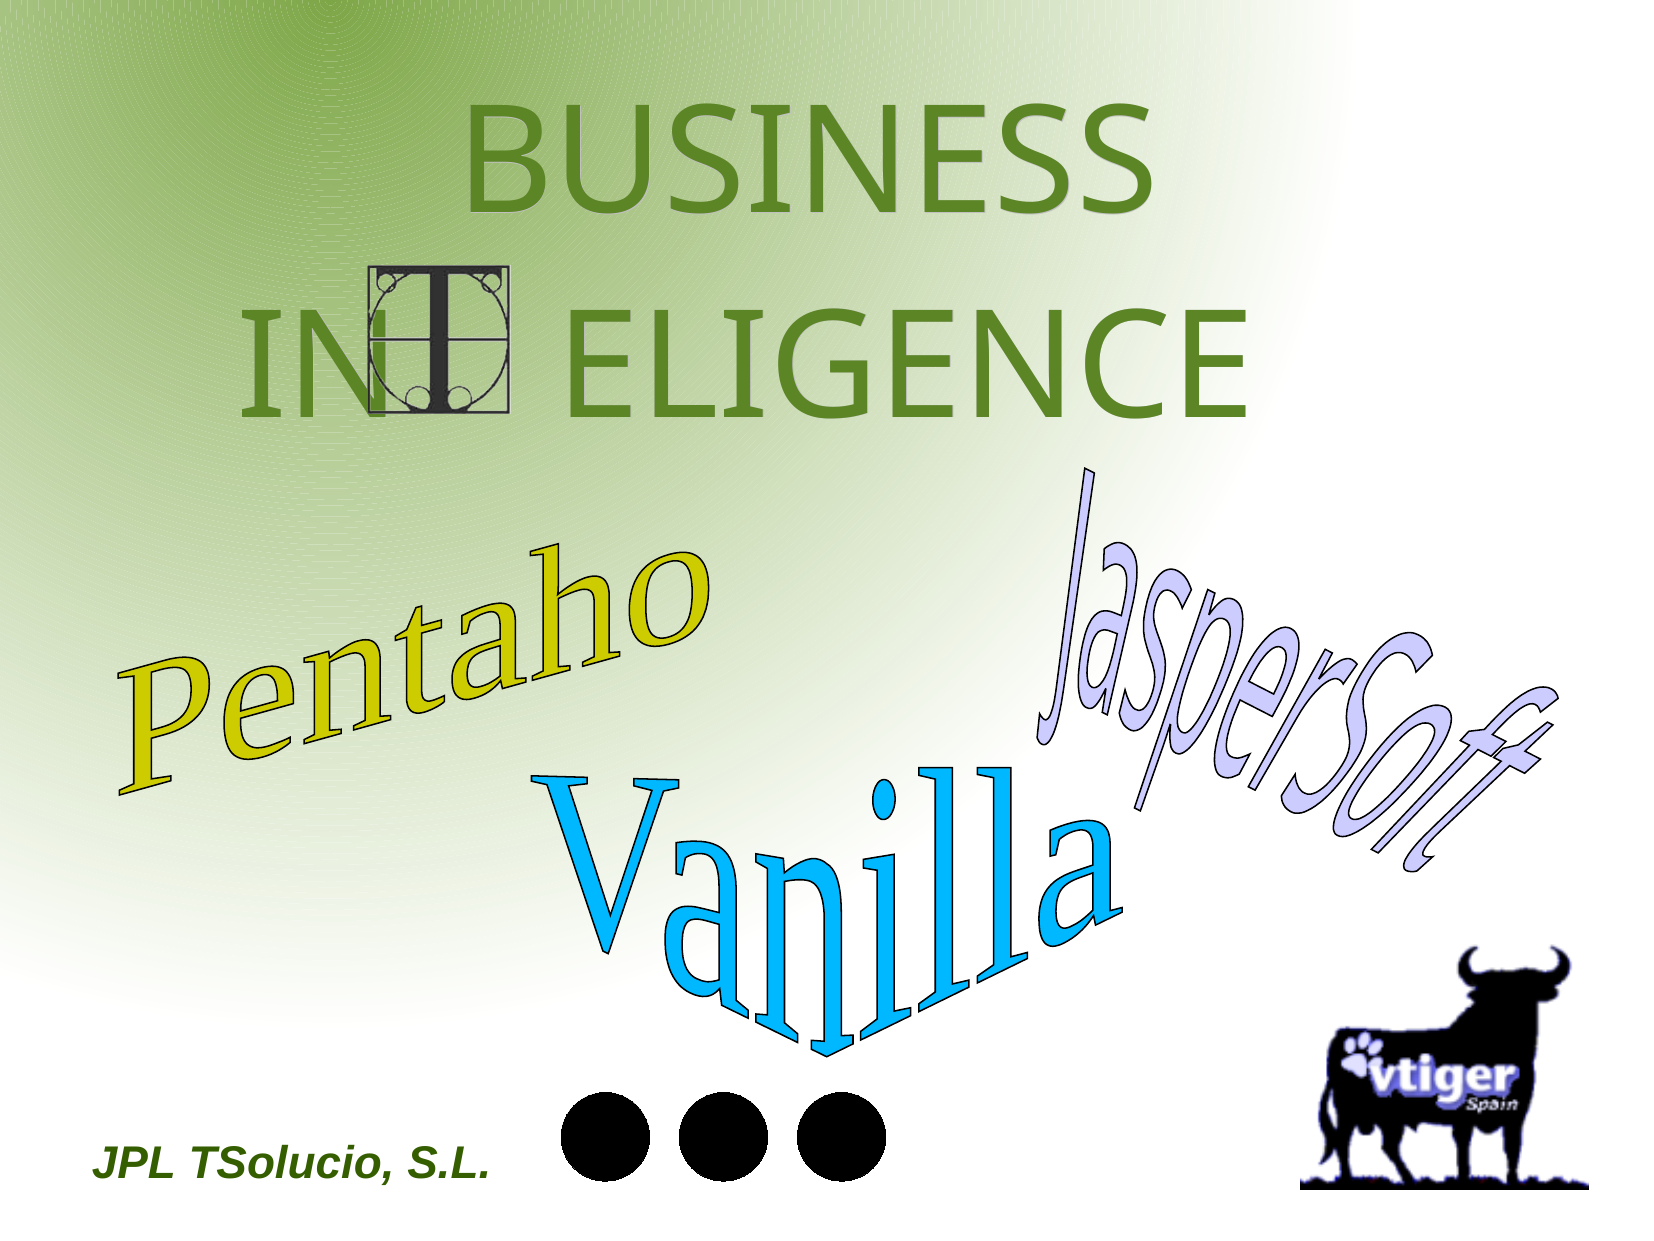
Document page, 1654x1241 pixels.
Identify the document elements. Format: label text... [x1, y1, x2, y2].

text_box Vanilla [872, 779, 896, 820]
text_box [561, 1092, 650, 1182]
text_box JasperSoft [1037, 468, 1095, 745]
text_box Vanilla [860, 854, 911, 1041]
text_box Vanilla [665, 841, 749, 1019]
text_box [797, 1092, 886, 1182]
text_box JasperSoft [1119, 569, 1192, 731]
text_box JasperSoft [1134, 589, 1243, 811]
text_box JasperSoft [1078, 542, 1137, 715]
text_box Vanilla [1038, 820, 1123, 947]
text_box JasperSoft [1281, 632, 1433, 814]
text_box Vanilla [755, 853, 853, 1057]
text_box JasperSoft [1403, 722, 1553, 872]
text_box Pentaho [530, 543, 620, 681]
text_box Vanilla [977, 767, 1028, 983]
picture [366, 265, 514, 414]
text_box Vanilla [531, 775, 679, 954]
text_box Vanilla [918, 767, 969, 1012]
text_box JasperSoft [1248, 649, 1358, 791]
text_box [679, 1092, 768, 1182]
text_box Pentaho [224, 666, 294, 760]
text_box Pentaho [452, 603, 526, 700]
title BUSINESS IN ELIGENCE [0, 82, 1654, 432]
text_box JasperSoft [1214, 627, 1299, 778]
text_box JasperSoft [1371, 686, 1559, 853]
text_box JasperSoft [1333, 705, 1452, 837]
text_box Pentaho [629, 552, 709, 647]
text_box Pentaho [395, 606, 445, 714]
text_box Pentaho [304, 639, 391, 744]
text_box Pentaho [118, 657, 210, 796]
picture [1300, 939, 1589, 1190]
